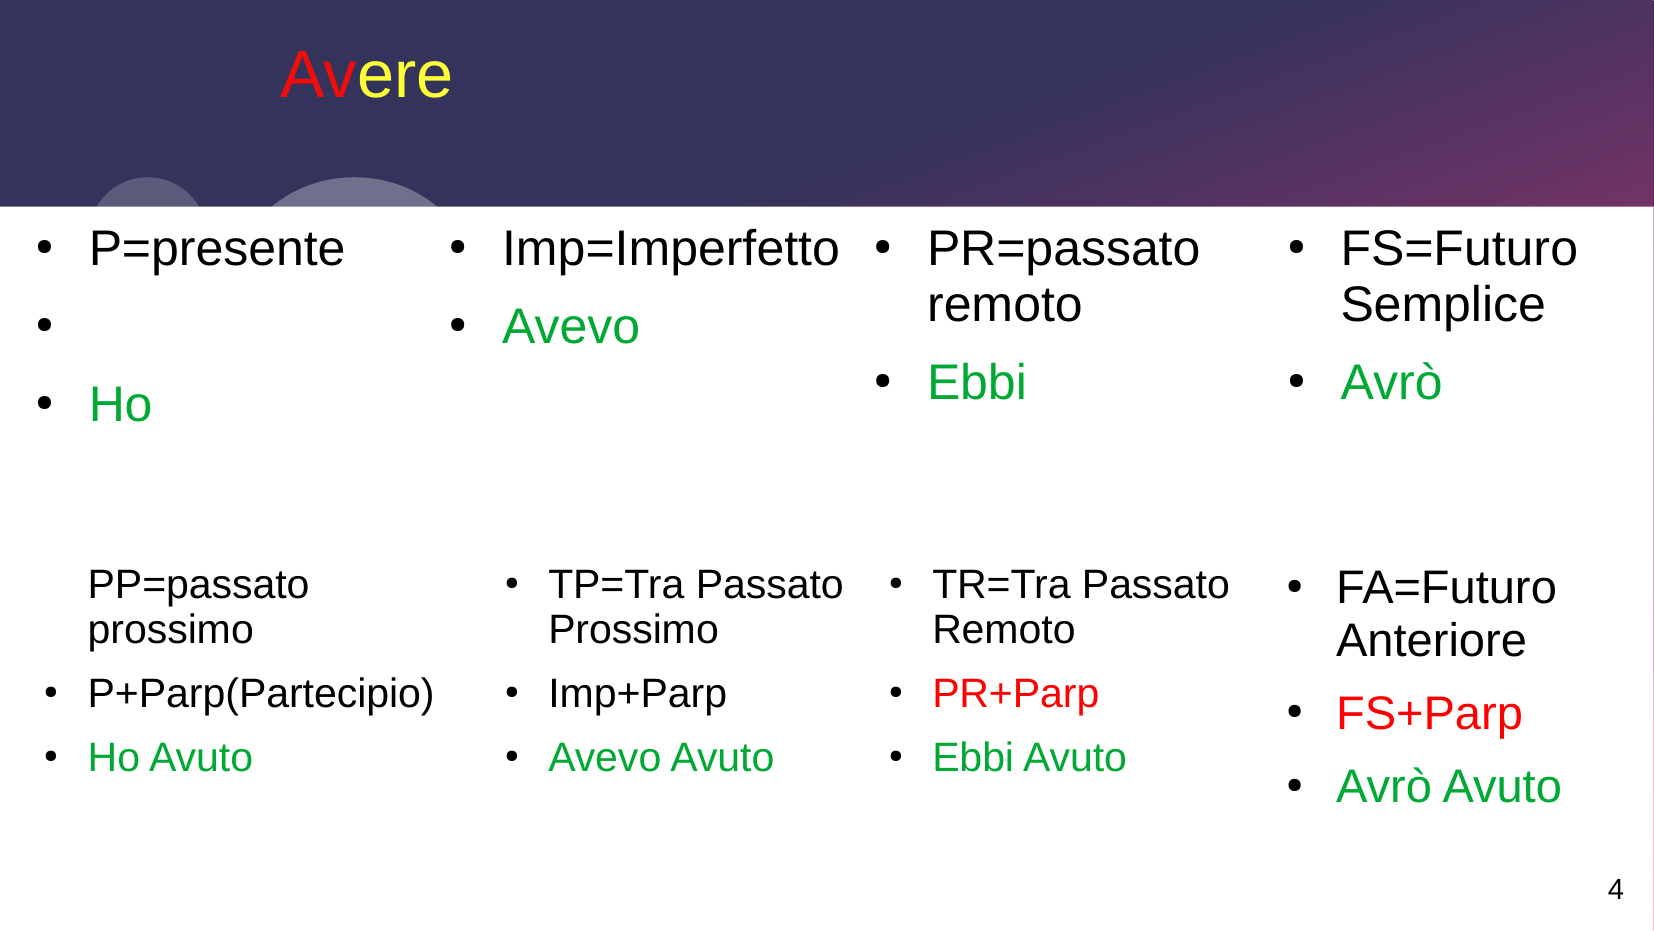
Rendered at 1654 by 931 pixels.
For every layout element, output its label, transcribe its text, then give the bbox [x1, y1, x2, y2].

list PP=passato prossimo P+Parp(Partecipio) Ho Avuto [29, 561, 443, 814]
list FS=Futuro Semplice Avrò [1269, 220, 1636, 473]
list TR=Tra Passato Remoto PR+Parp Ebbi Avuto [874, 561, 1241, 814]
text_box Avere [265, 29, 469, 120]
list PR=passato remoto Ebbi [886, 220, 1223, 473]
list Imp=Imperfetto Avevo [431, 220, 886, 473]
list P=presente Ho [17, 220, 384, 473]
list FA=Futuro Anteriore FS+Parp Avrò Avuto [1269, 561, 1636, 814]
list TP=Tra Passato Prossimo Imp+Parp Avevo Avuto [490, 561, 857, 814]
